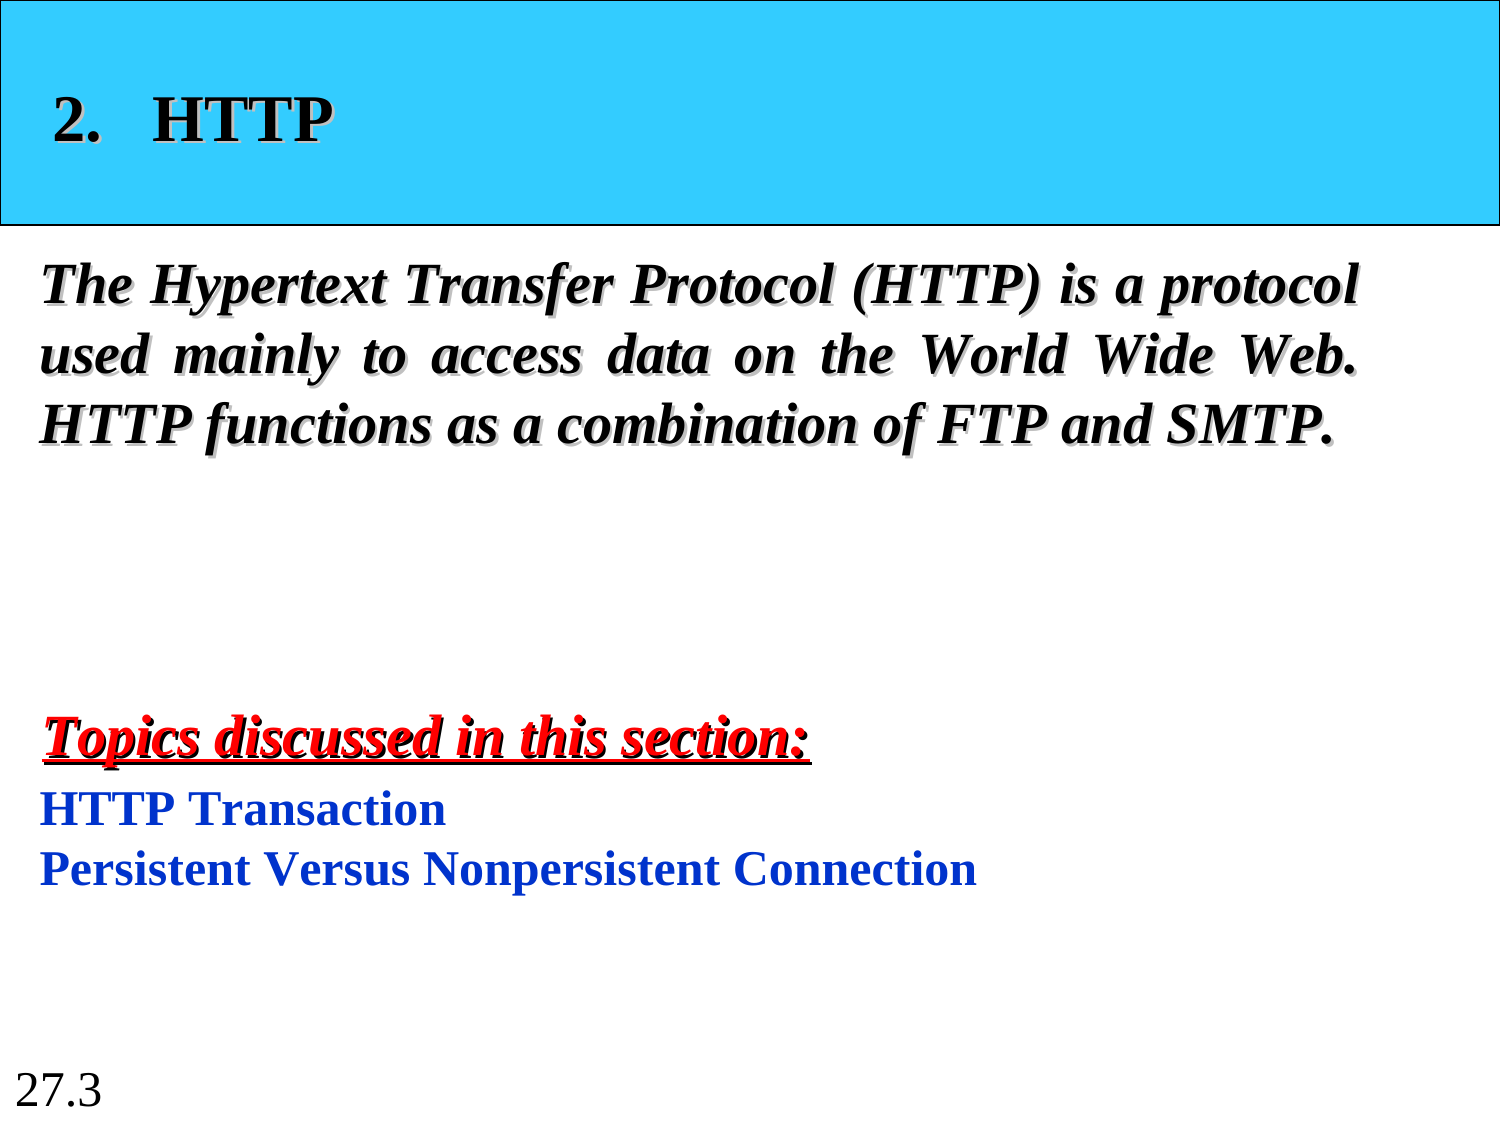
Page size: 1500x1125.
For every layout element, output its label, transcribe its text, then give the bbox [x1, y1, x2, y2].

text_box The Hypertext Transfer Protocol (HTTP) is a protocol used mainly to access data on the World Wide Web. HTTP functions as a combination of FTP and SMTP. [24, 237, 1375, 463]
text_box 2. HTTP [37, 66, 350, 163]
text_box HTTP Transaction Persistent Versus Nonpersistent Connection [24, 767, 1125, 904]
text_box Topics discussed in this section: [26, 689, 825, 776]
text_box [0, 0, 1500, 225]
